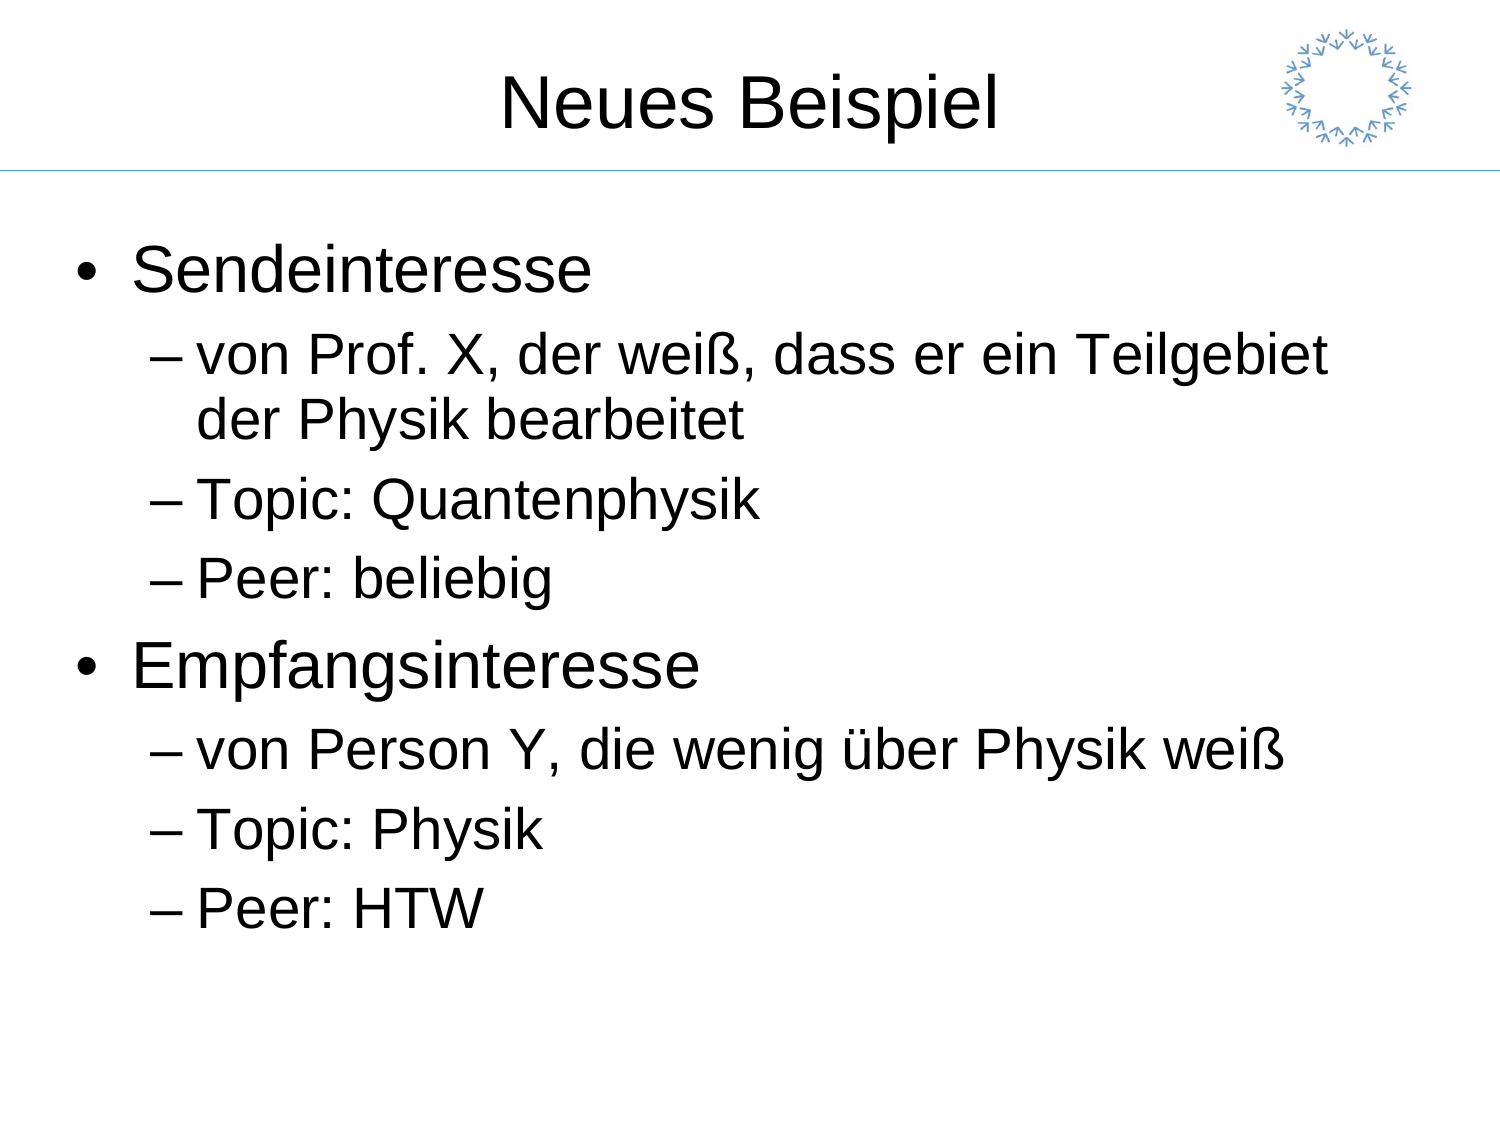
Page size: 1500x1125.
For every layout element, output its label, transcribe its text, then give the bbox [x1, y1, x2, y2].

picture [1281, 29, 1412, 57]
title Neues Beispiel [75, 57, 1426, 148]
list Sendeinteresse von Prof. X, der weiß, dass er ein Teilgebiet der Physik bearbeitet Topic: Quantenphysik Peer: beliebig Empfangsinteresse von Person Y, die wenig über Physik weiß Topic: Physik Peer: HTW [75, 232, 1426, 986]
